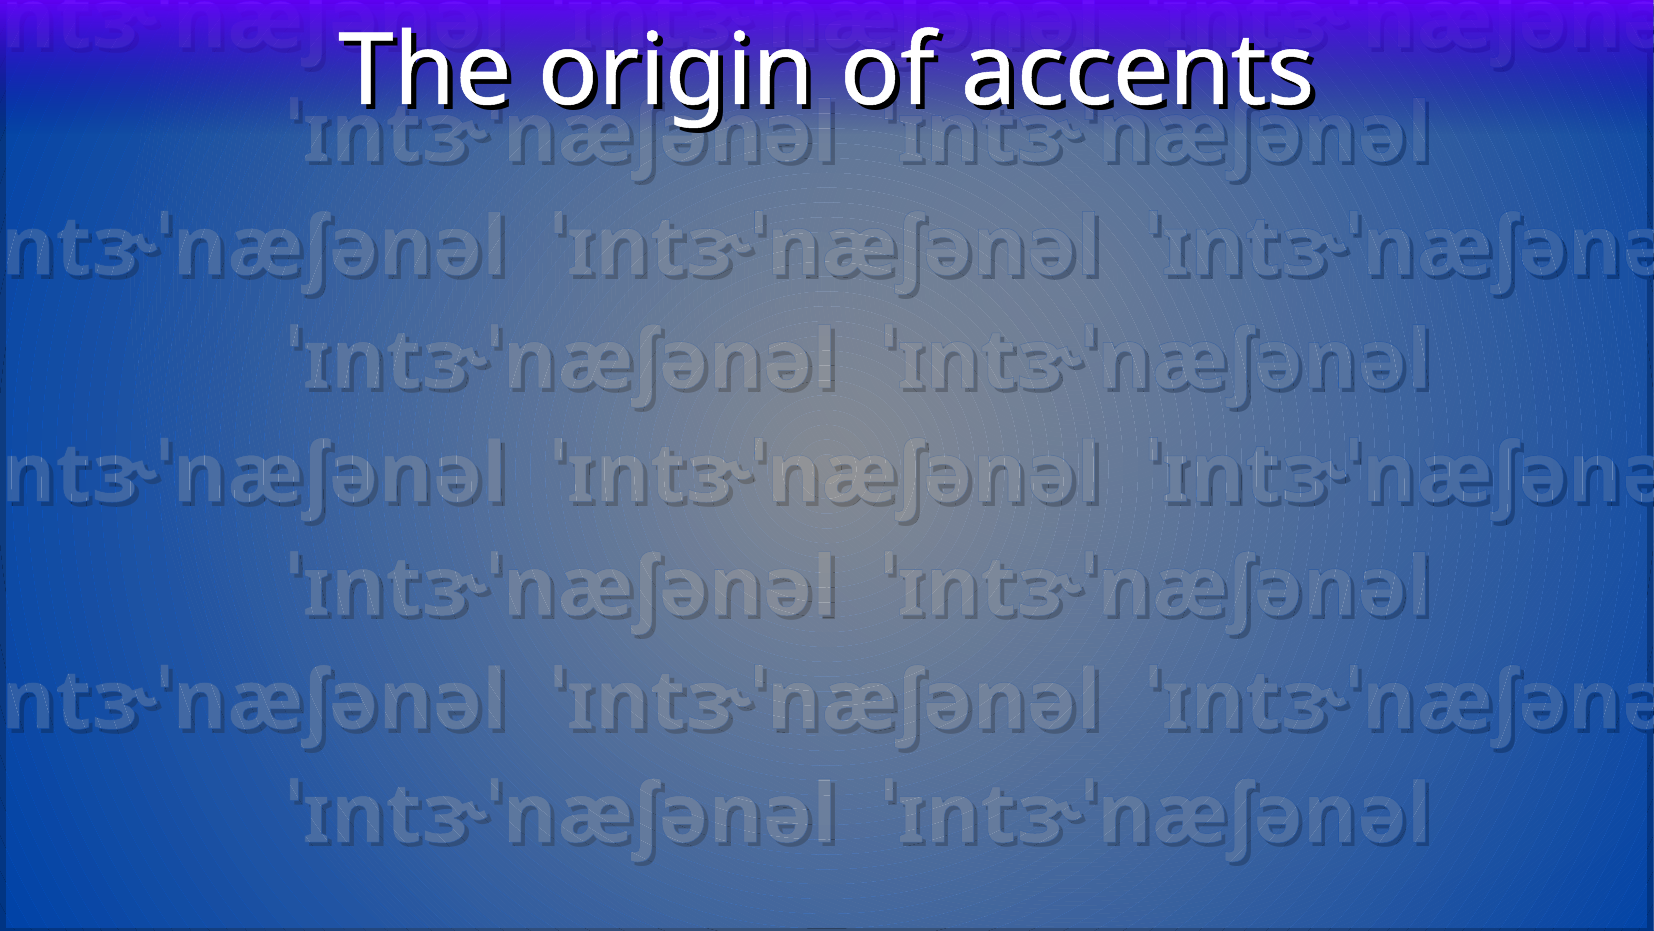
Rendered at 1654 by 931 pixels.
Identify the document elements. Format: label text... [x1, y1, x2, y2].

text_box [0, 130, 1654, 931]
title The origin of accents [0, 0, 1654, 130]
